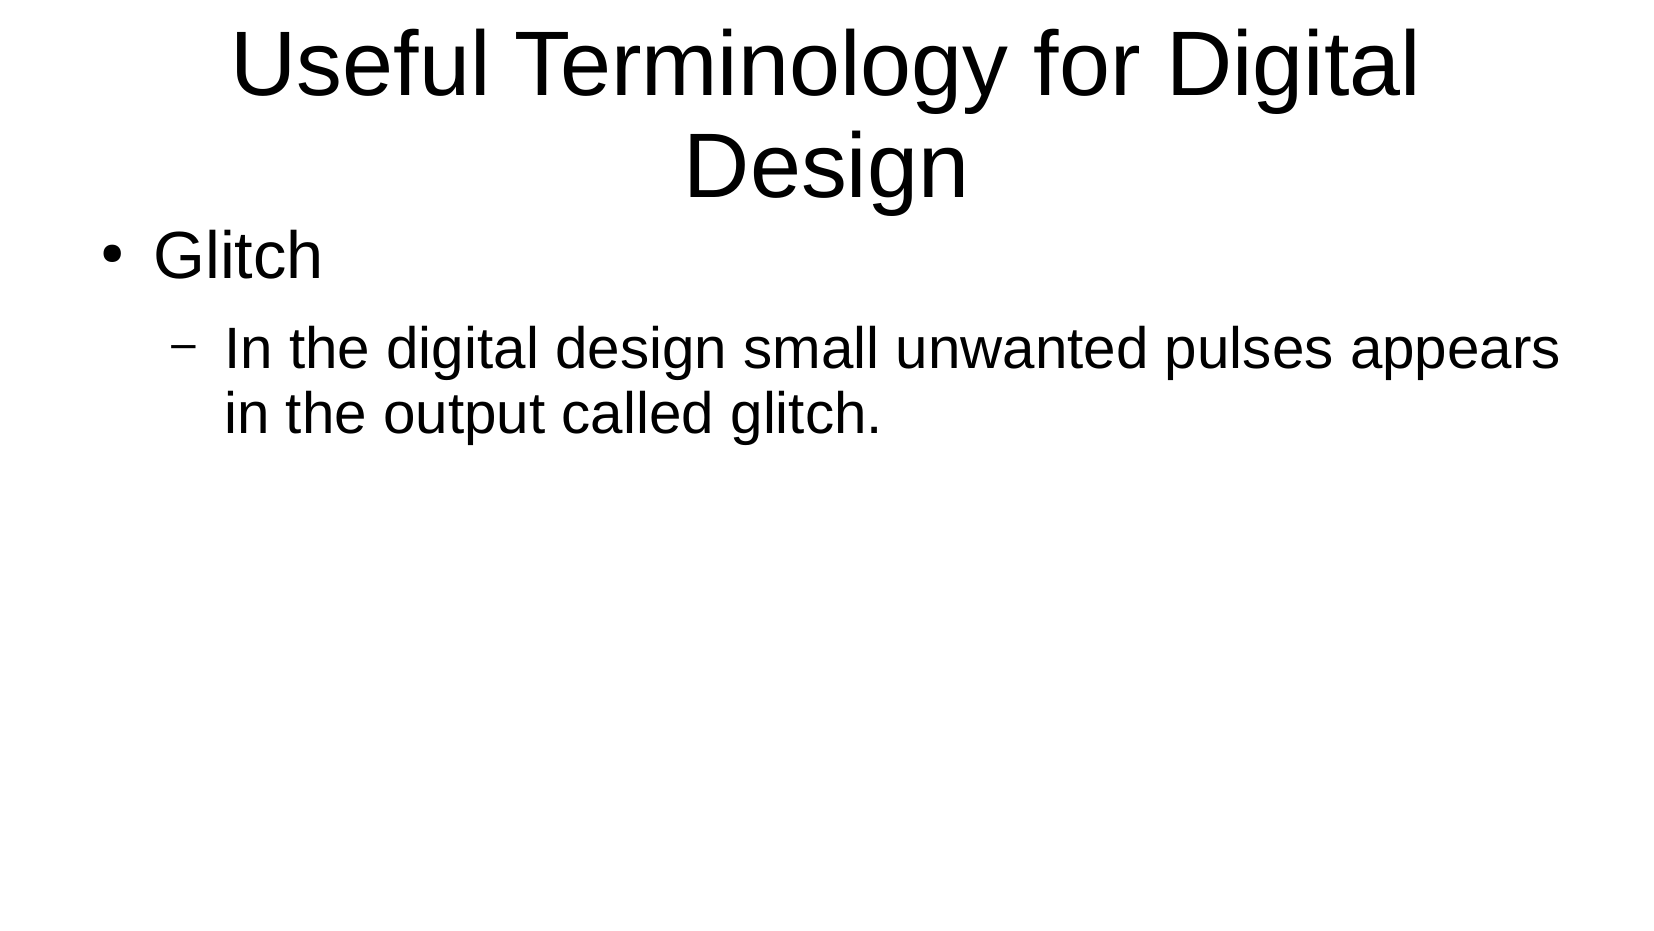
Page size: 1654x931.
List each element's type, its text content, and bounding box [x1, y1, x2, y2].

title Useful Terminology for Digital Design [82, 12, 1571, 217]
list Glitch In the digital design small unwanted pulses appears in the output called glitch. [82, 217, 1571, 758]
